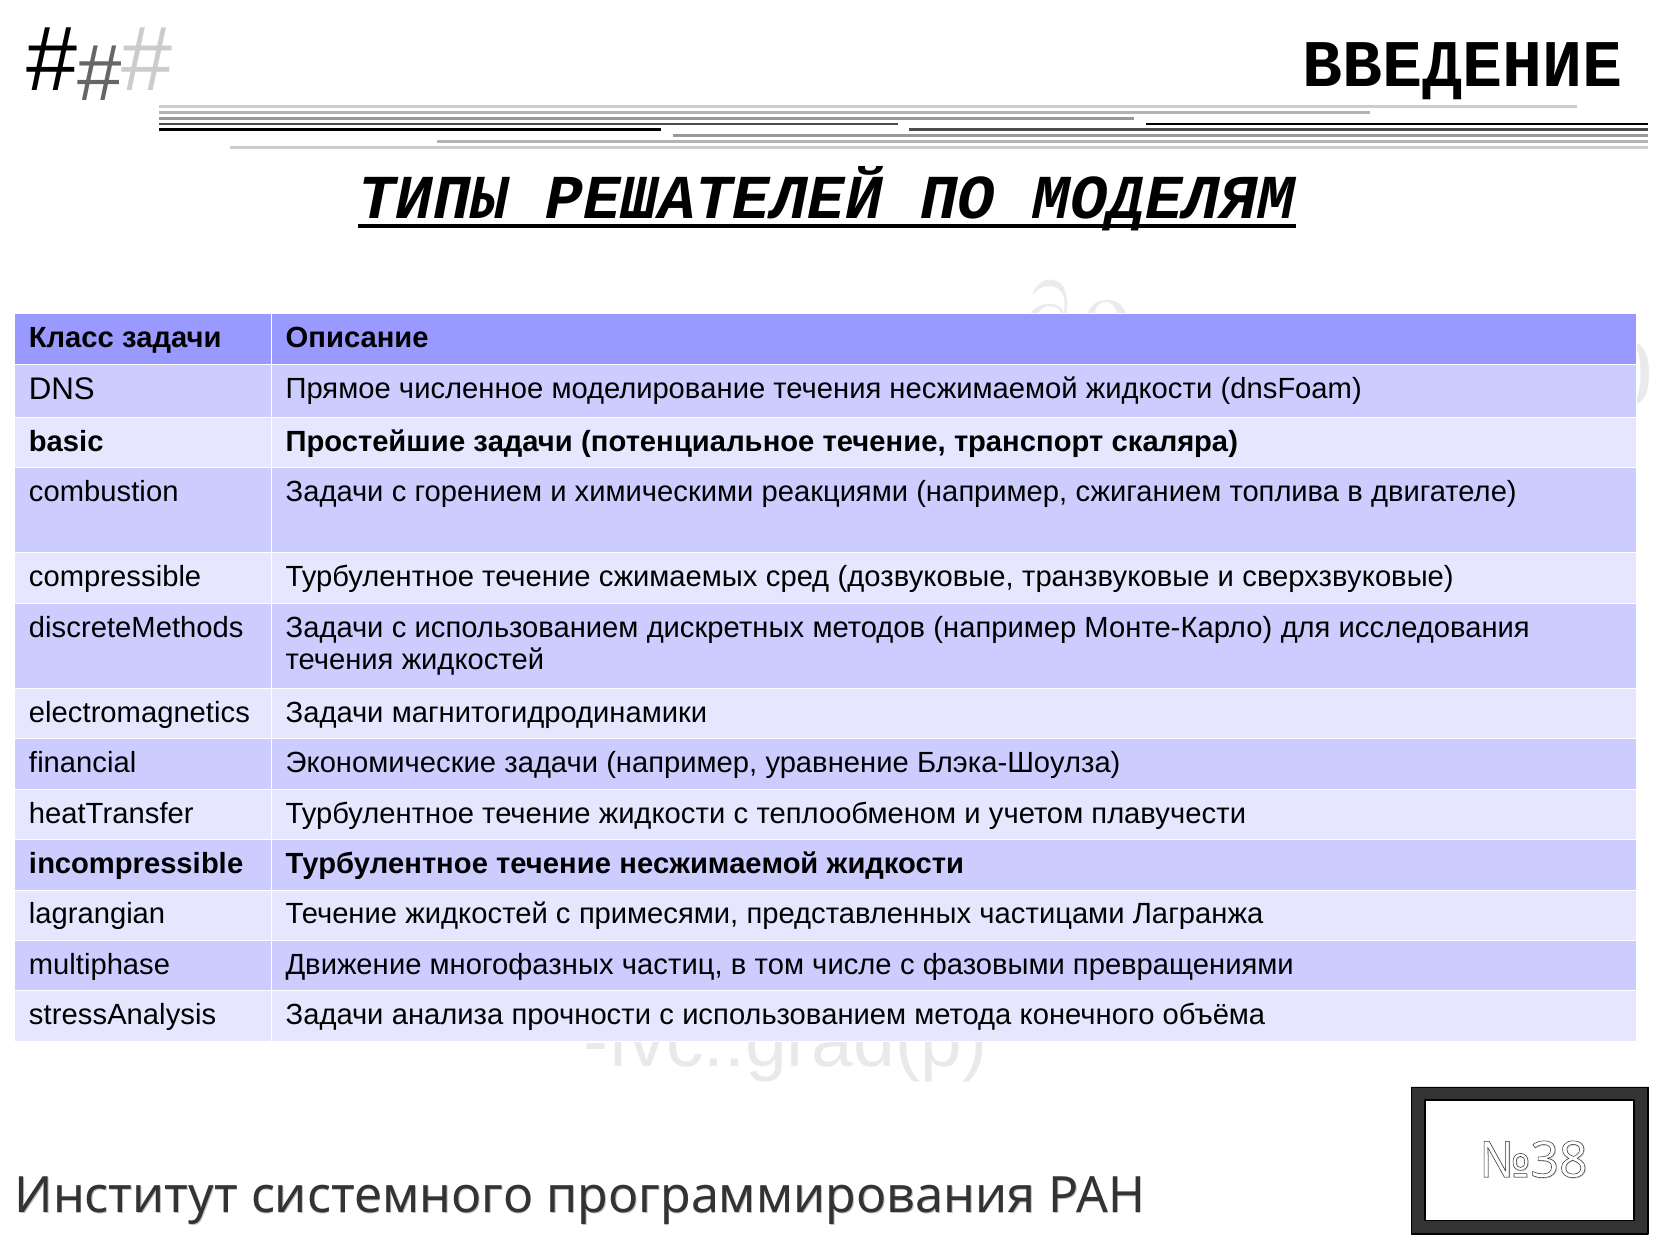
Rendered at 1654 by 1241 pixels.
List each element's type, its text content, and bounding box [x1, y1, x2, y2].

table_cell heatTransfer [15, 790, 271, 839]
table_cell financial [15, 739, 271, 789]
table_cell incompressible [15, 840, 271, 890]
table_cell Турбулентное течение сжимаемых сред (дозвуковые, транзвуковые и сверхзвуковые) [272, 553, 1636, 603]
table_cell Задачи с использованием дискретных методов (например Монте-Карло) для исследования течения жидкостей [272, 604, 1636, 688]
table_cell combustion [15, 468, 271, 552]
title ТИПЫ РЕШАТЕЛЕЙ ПО МОДЕЛЯМ [0, 147, 1654, 257]
table_cell electromagnetics [15, 689, 271, 738]
table_cell lagrangian [15, 891, 271, 940]
table_cell compressible [15, 553, 271, 603]
table_cell multiphase [15, 941, 271, 990]
table_cell Простейшие задачи (потенциальное течение, транспорт скаляра) [272, 418, 1636, 467]
table_cell DNS [15, 365, 271, 417]
table_cell Задачи с горением и химическими реакциями (например, сжиганием топлива в двигателе) [272, 468, 1636, 552]
table_cell discreteMethods [15, 604, 271, 688]
table_cell stressAnalysis [15, 991, 271, 1041]
table_header Описание [272, 314, 1636, 364]
table_cell Турбулентное течение несжимаемой жидкости [272, 840, 1636, 890]
table_cell Течение жидкостей с примесями, представленных частицами Лагранжа [272, 891, 1636, 940]
table_cell Движение многофазных частиц, в том числе с фазовыми превращениями [272, 941, 1636, 990]
table_cell Экономические задачи (например, уравнение Блэка-Шоулза) [272, 739, 1636, 789]
table_cell Турбулентное течение жидкости с теплообменом и учетом плавучести [272, 790, 1636, 839]
table_cell Задачи анализа прочности с использованием метода конечного объёма [272, 991, 1636, 1041]
table_header Класс задачи [15, 314, 271, 364]
table_cell Прямое численное моделирование течения несжимаемой жидкости (dnsFoam) [272, 365, 1636, 417]
table_cell Задачи магнитогидродинамики [272, 689, 1636, 738]
table_cell basic [15, 418, 271, 467]
